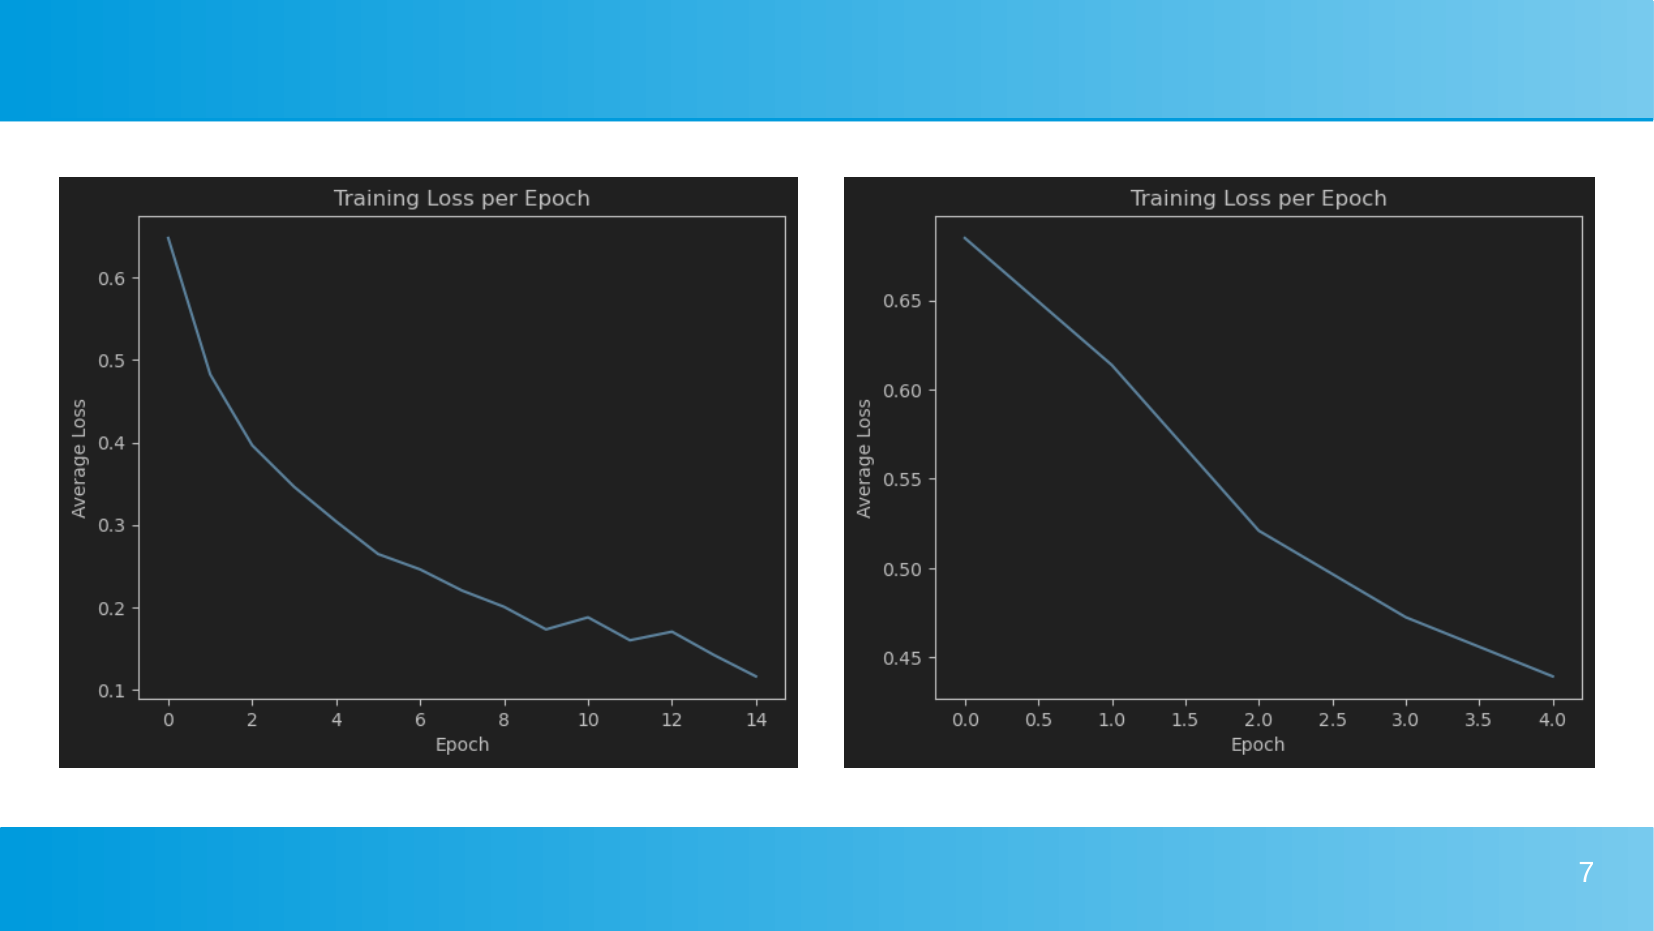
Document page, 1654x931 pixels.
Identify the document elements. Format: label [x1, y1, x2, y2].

picture [59, 177, 798, 768]
picture [844, 177, 1595, 768]
